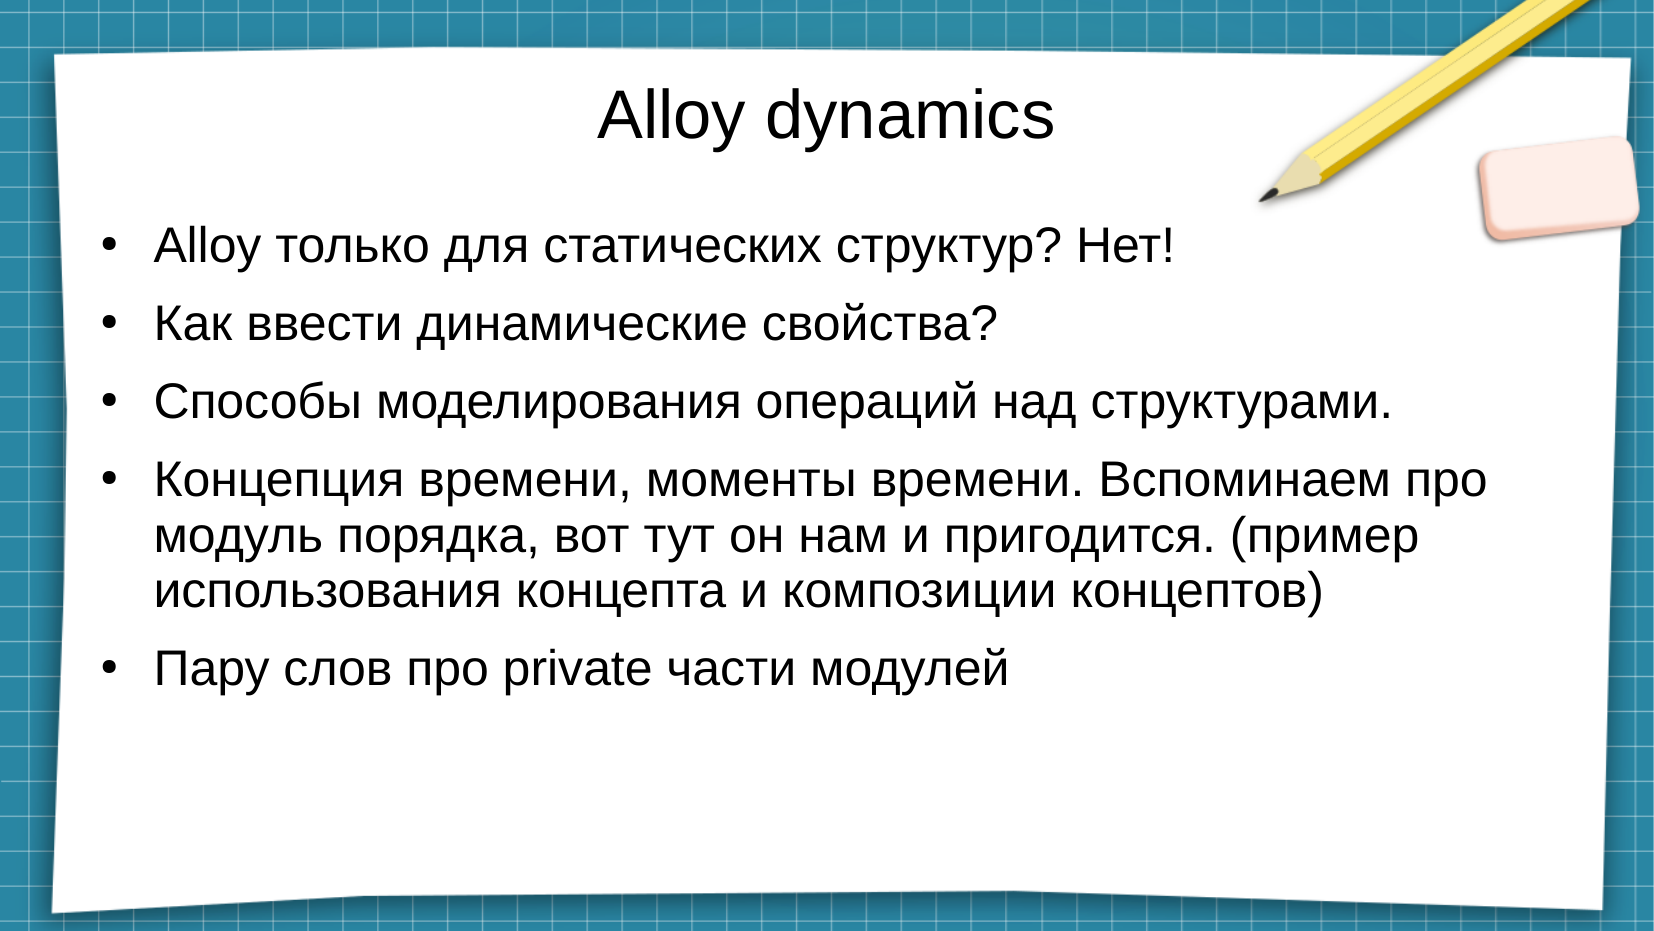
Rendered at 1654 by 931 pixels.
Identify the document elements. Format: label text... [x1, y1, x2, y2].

picture [0, 0, 1654, 931]
title Alloy dynamics [82, 37, 1571, 193]
list Alloy только для статических структур? Нет! Как ввести динамические свойства? Способы моделирования операций над структурами. Концепция времени, моменты времени. Вспоминаем про модуль порядка, вот тут он нам и пригодится. (пример использования концепта и композиции концептов) Пару слов про private части модулей [82, 217, 1571, 758]
